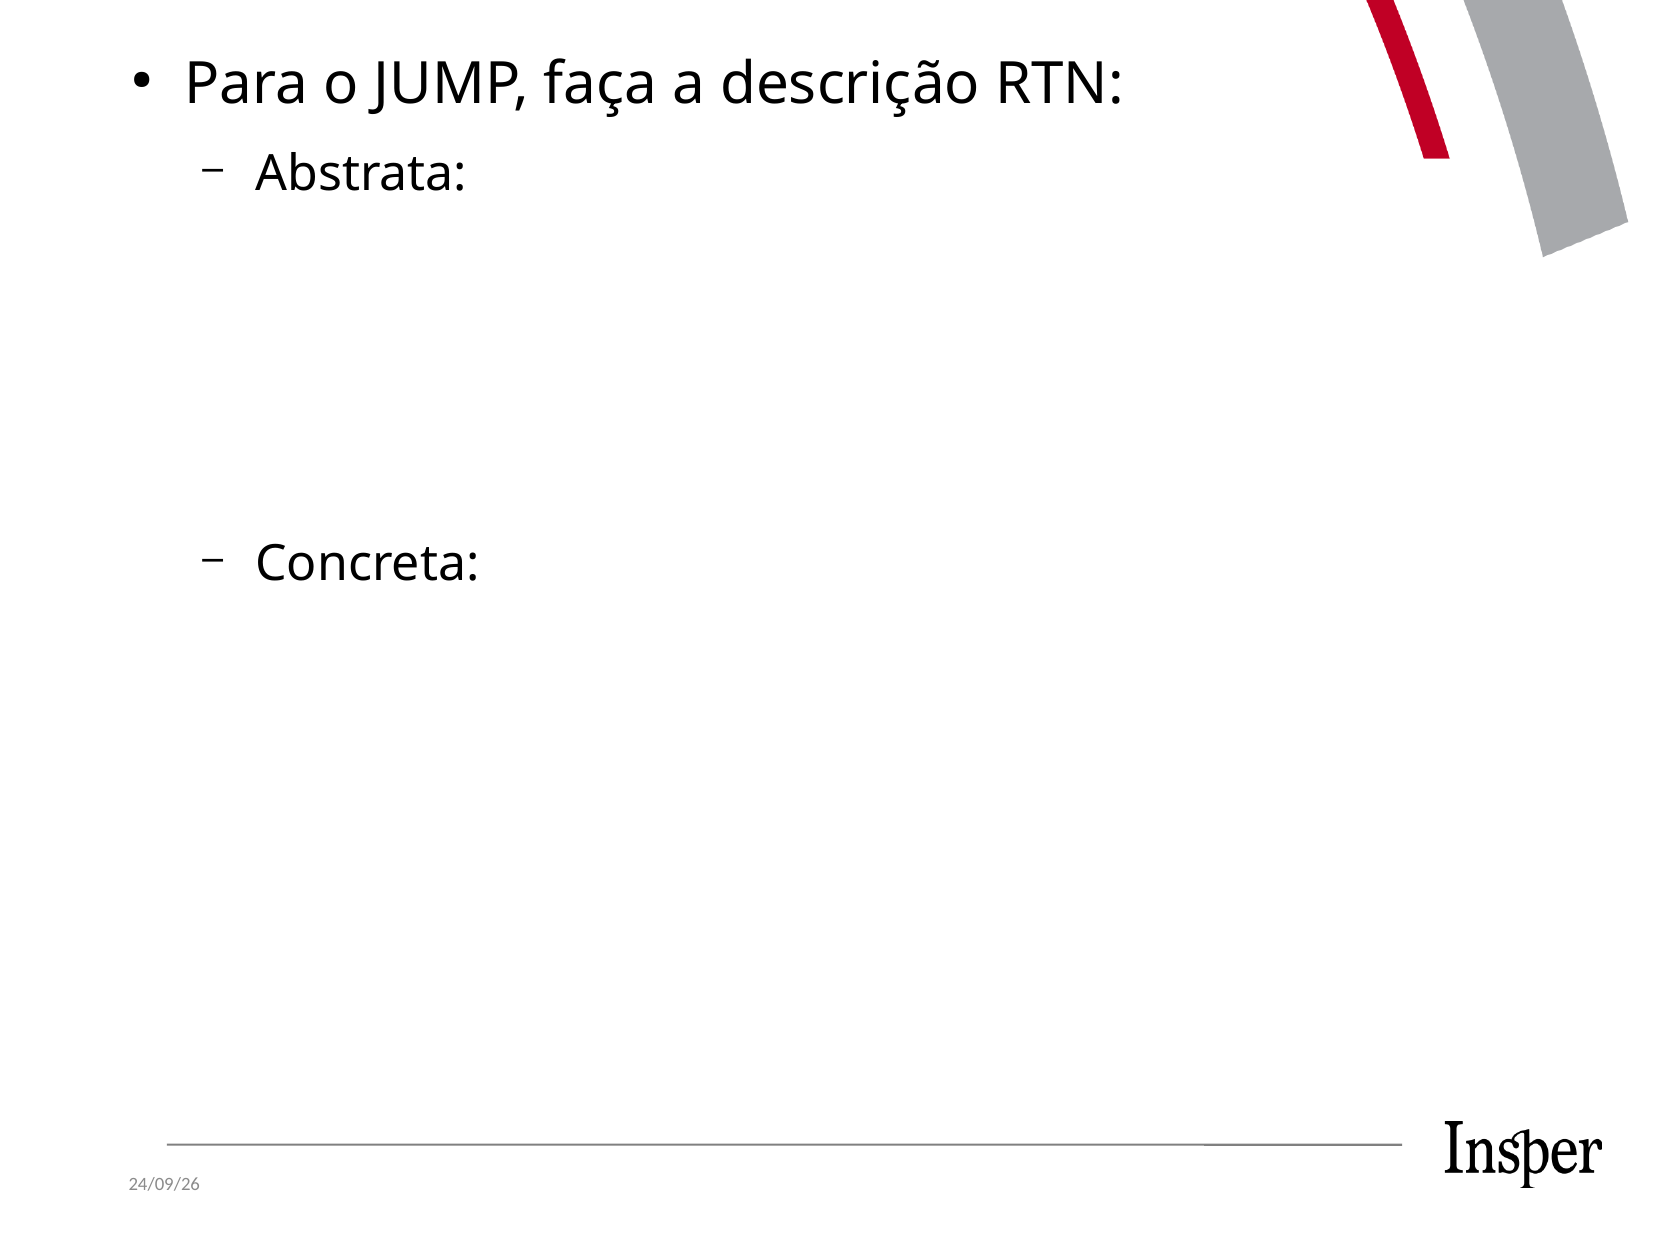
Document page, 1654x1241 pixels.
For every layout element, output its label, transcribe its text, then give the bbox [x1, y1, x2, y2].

list Para o JUMP, faça a descrição RTN: Abstrata: Concreta: [113, 53, 1540, 1134]
